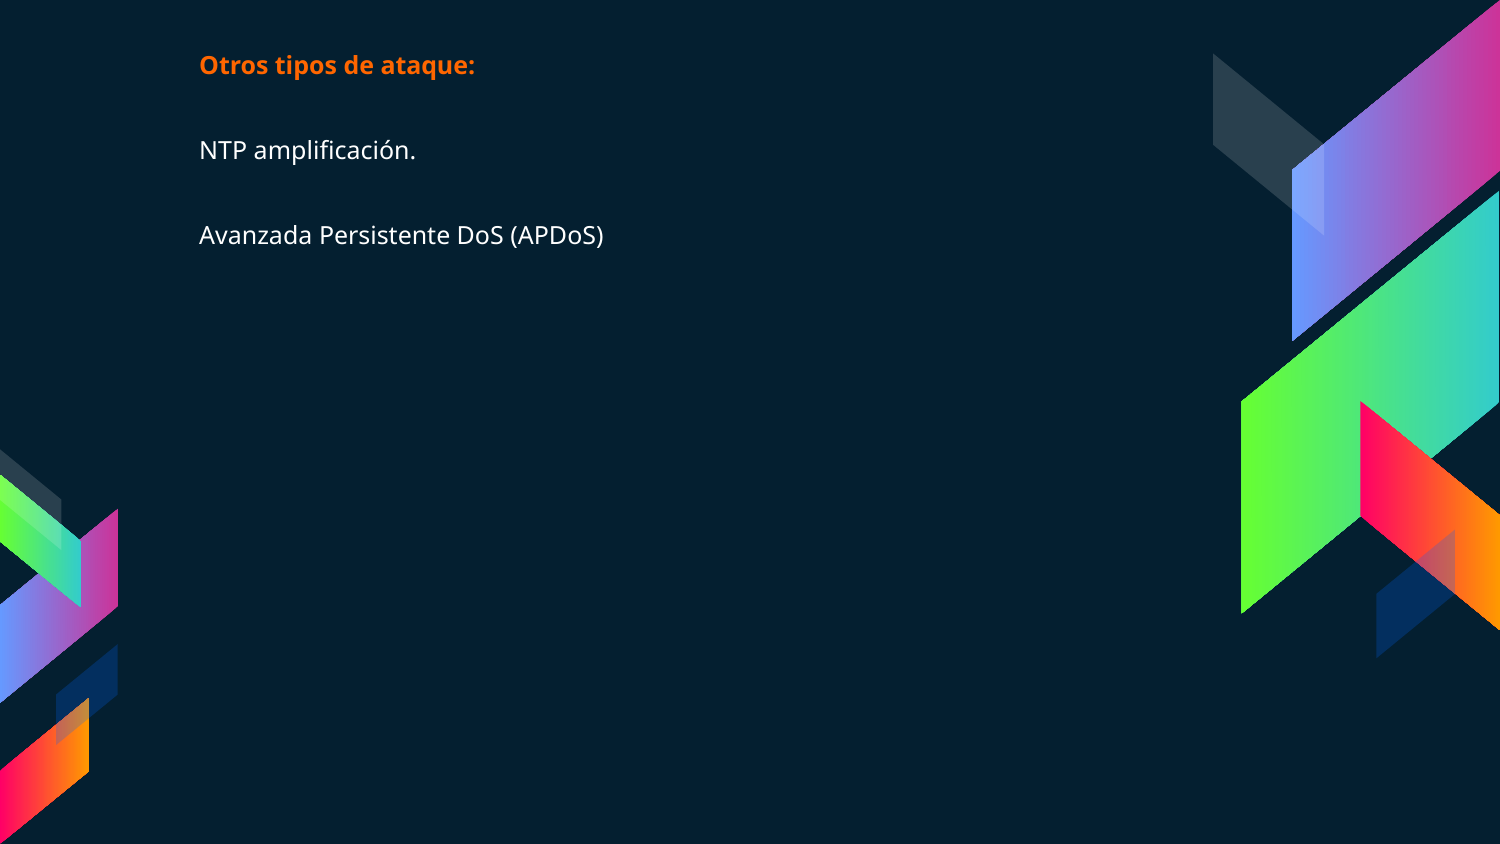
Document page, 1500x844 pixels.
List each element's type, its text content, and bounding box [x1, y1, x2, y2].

list Otros tipos de ataque: NTP amplificación. Avanzada Persistente DoS (APDoS) [184, 34, 719, 506]
